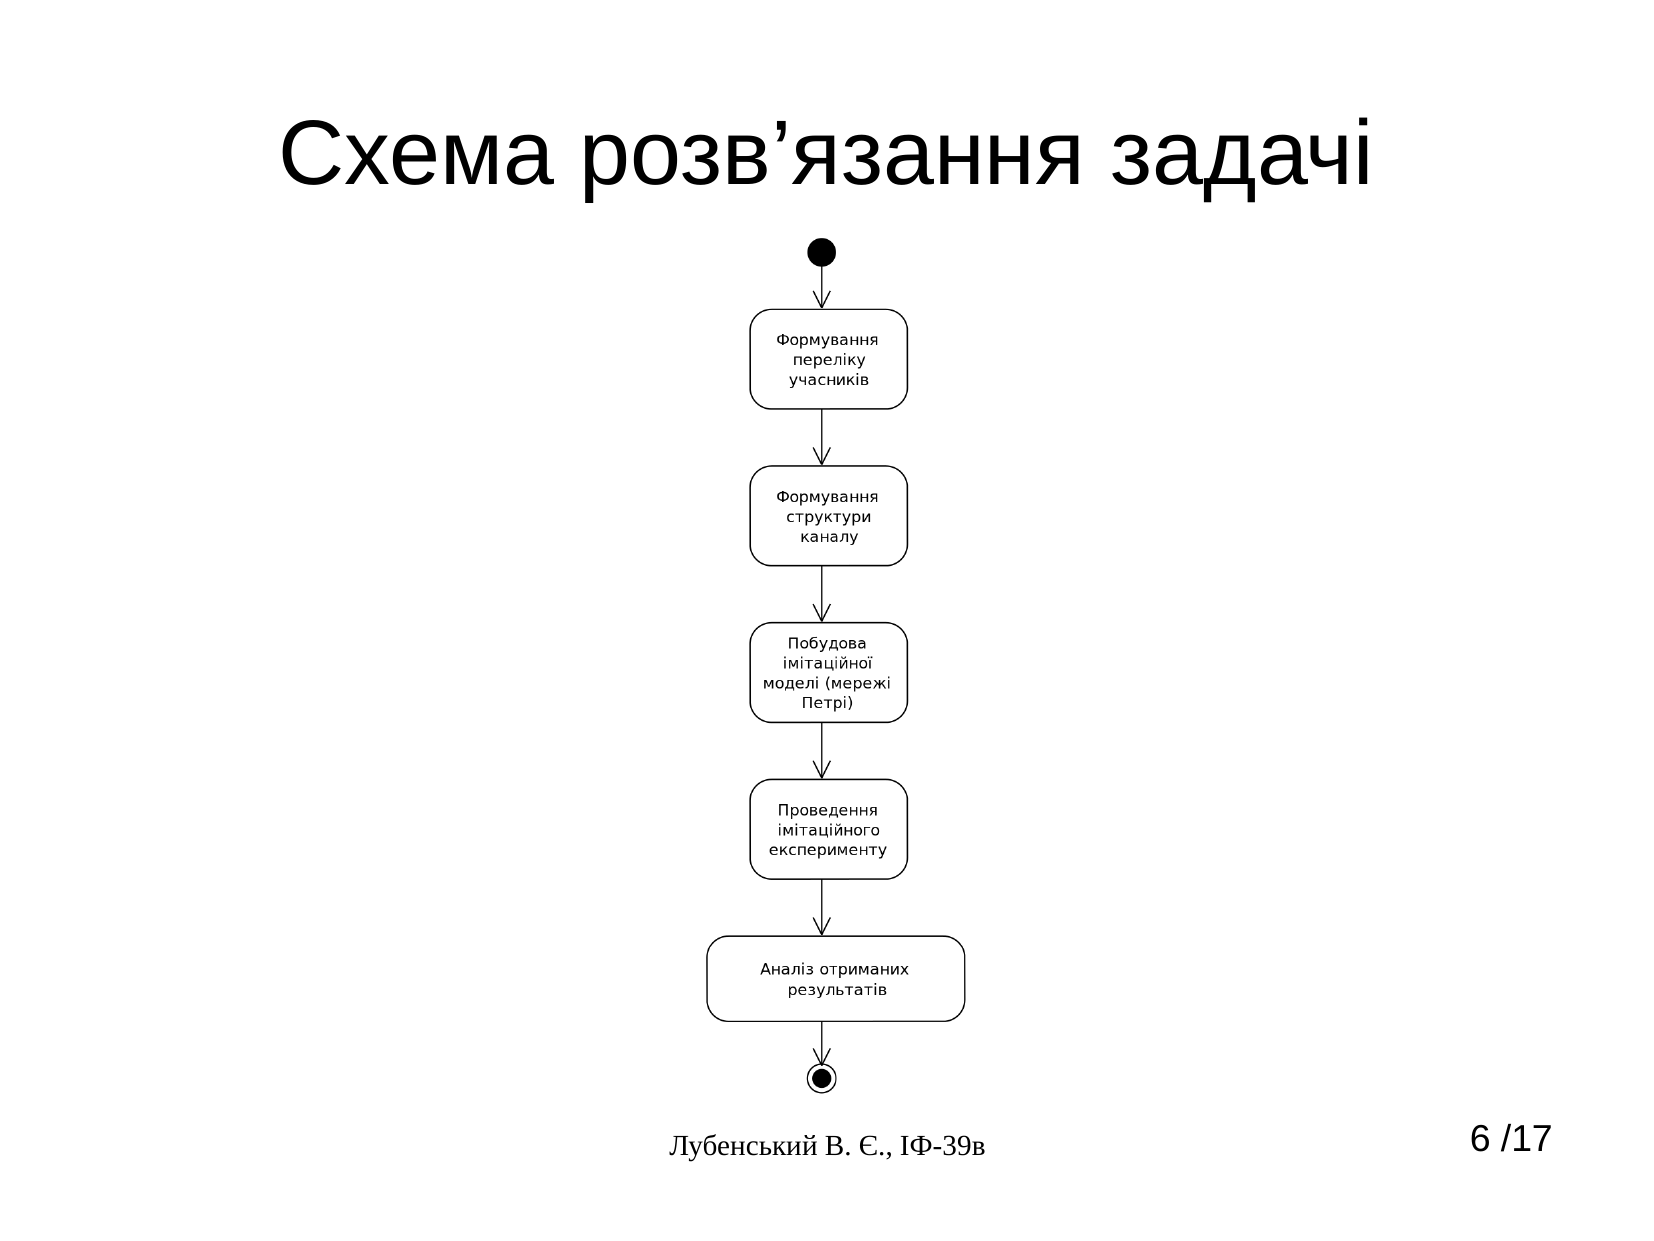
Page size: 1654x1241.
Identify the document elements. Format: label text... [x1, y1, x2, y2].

title Схема розв’язання задачі [82, 49, 1571, 257]
picture [704, 235, 970, 1098]
text_box 17 [1496, 1110, 1654, 1181]
text_box <number> / [1455, 1110, 1496, 1181]
